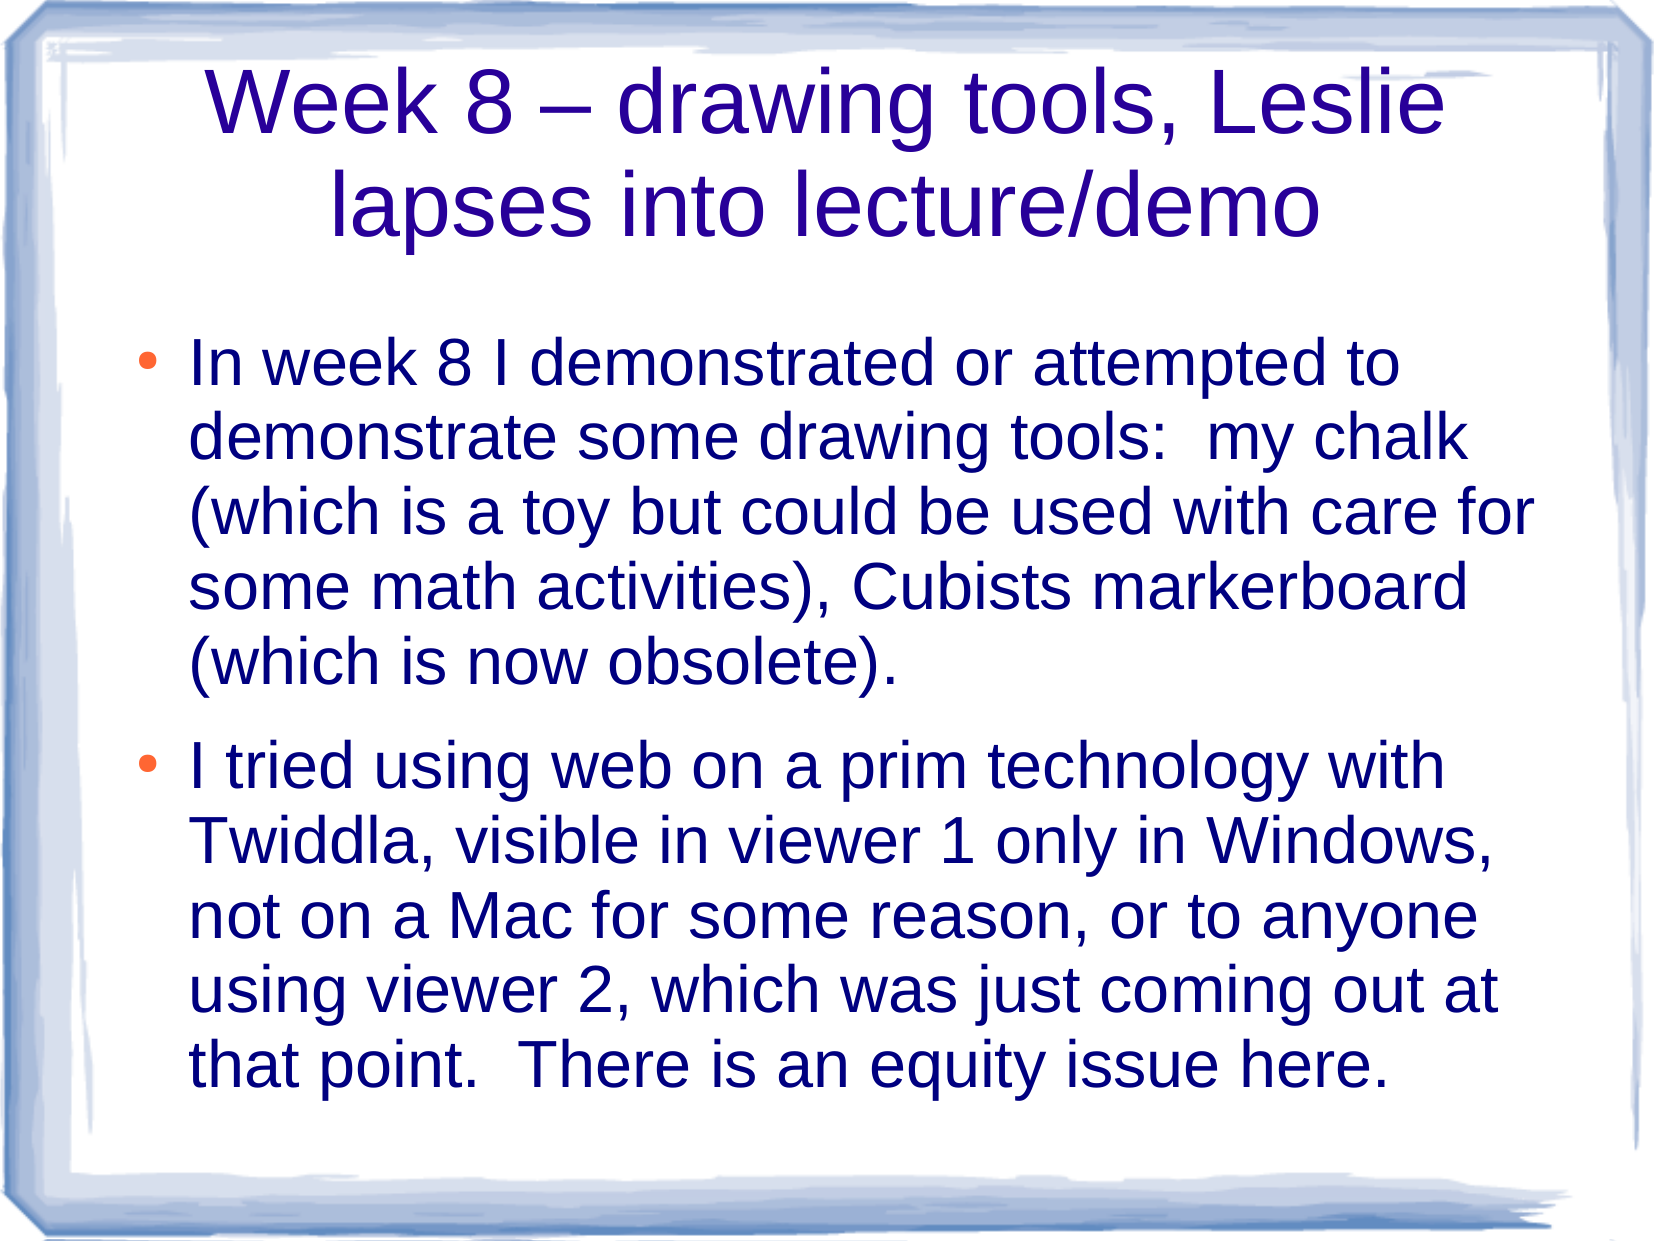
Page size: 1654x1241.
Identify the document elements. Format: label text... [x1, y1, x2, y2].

title Week 8 – drawing tools, Leslie lapses into lecture/demo [82, 50, 1571, 256]
picture [0, 0, 1654, 1241]
list In week 8 I demonstrated or attempted to demonstrate some drawing tools: my chalk (which is a toy but could be used with care for some math activities), Cubists markerboard (which is now obsolete). I tried using web on a prim technology with Twiddla, visible in viewer 1 only in Windows, not on a Mac for some reason, or to anyone using viewer 2, which was just coming out at that point. There is an equity issue here. [118, 324, 1571, 1207]
